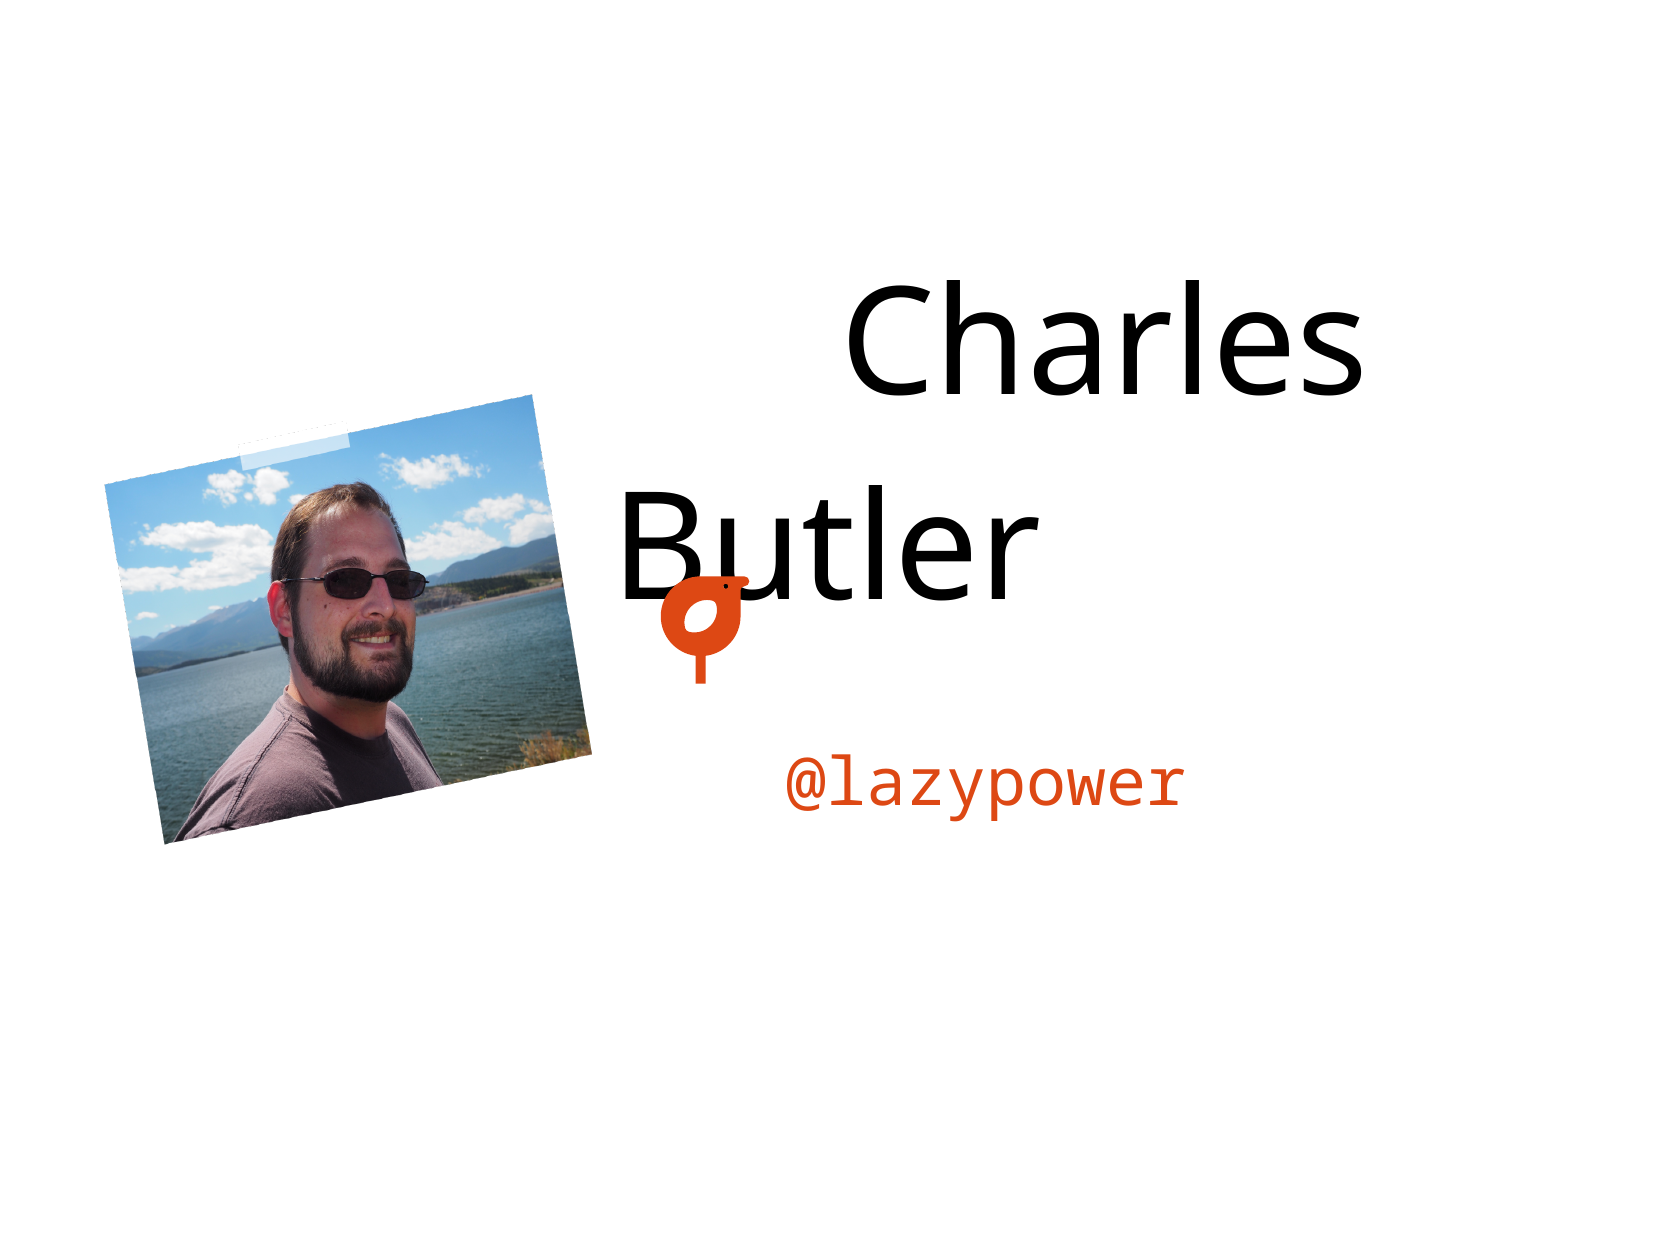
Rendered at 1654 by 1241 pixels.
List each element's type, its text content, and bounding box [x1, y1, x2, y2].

picture [645, 570, 766, 691]
picture [99, 389, 625, 856]
subtitle Charles Butler @lazypower [82, 49, 1571, 1010]
